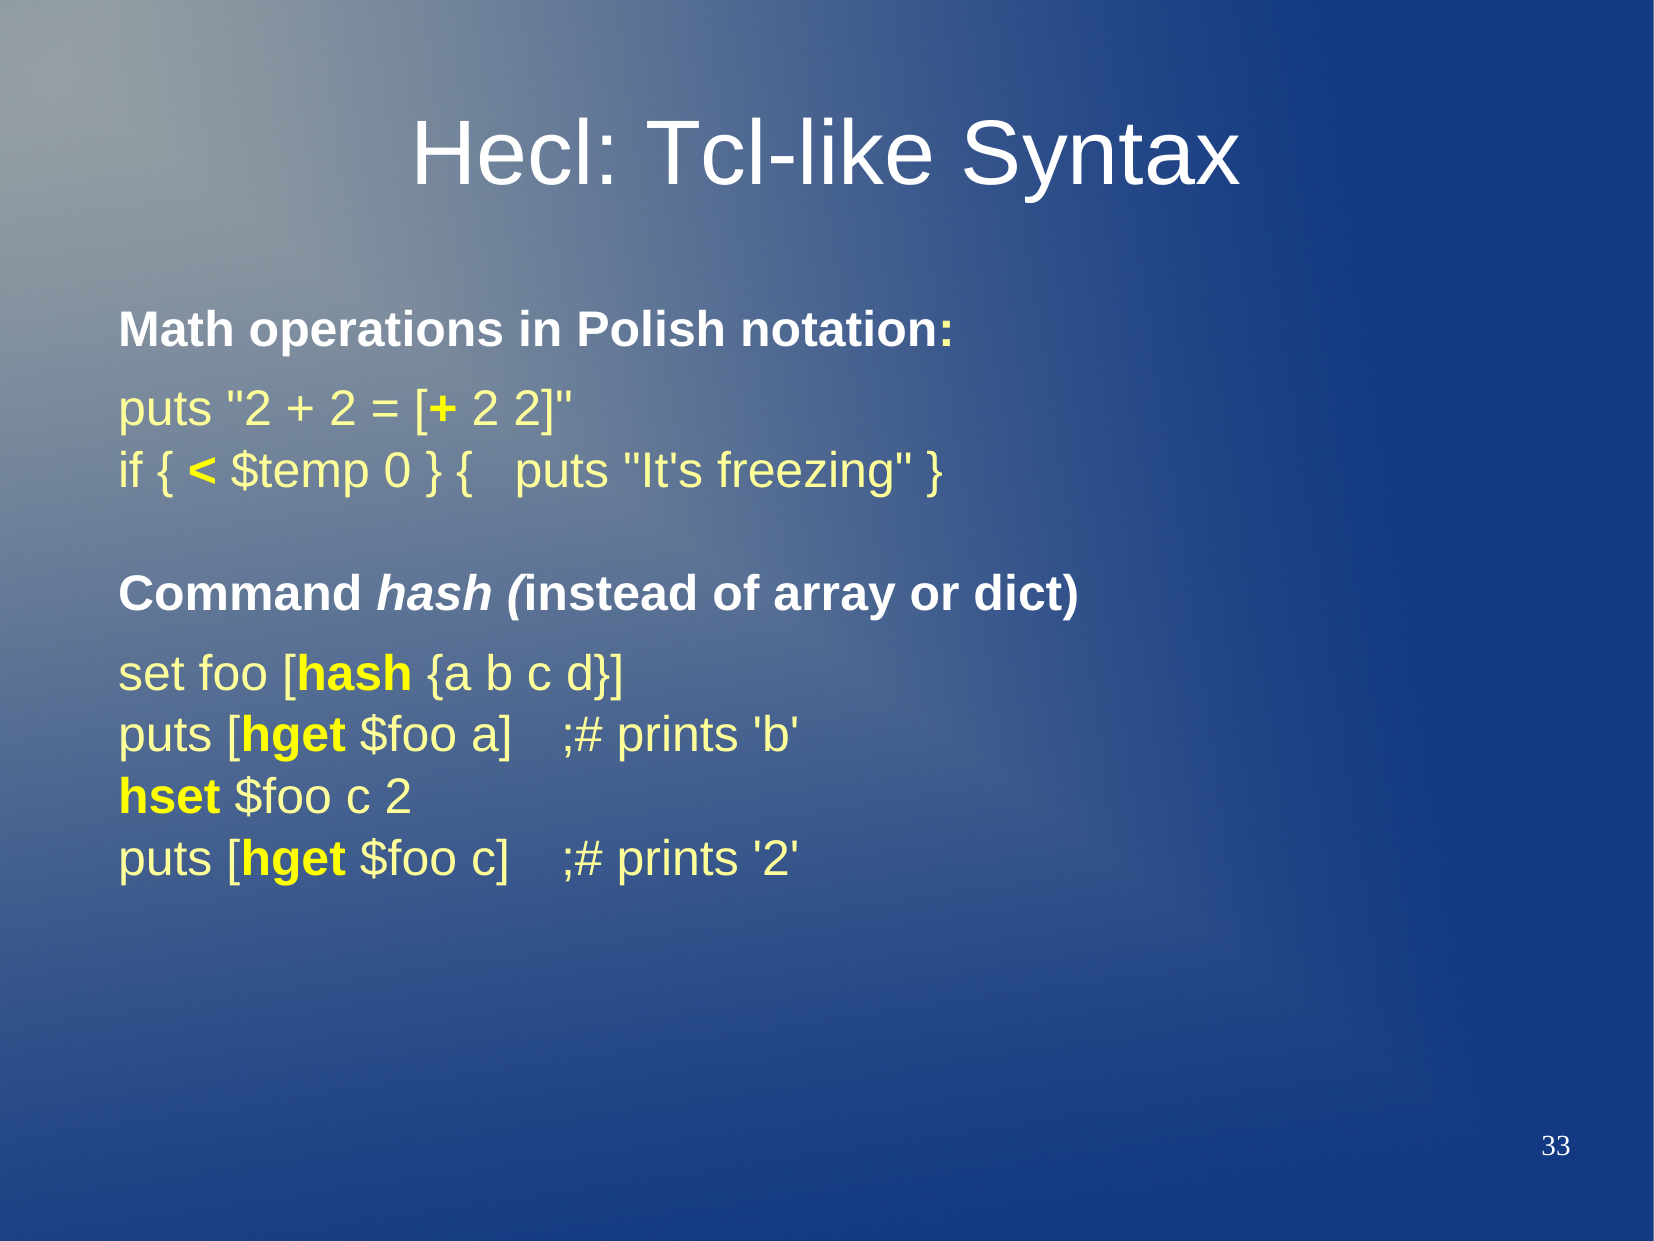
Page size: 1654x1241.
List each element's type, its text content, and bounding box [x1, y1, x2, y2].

picture [0, 0, 1654, 1241]
title Hecl: Tcl-like Syntax [82, 49, 1571, 257]
text_box Math operations in Polish notation: puts "2 + 2 = [+ 2 2]" if { < $temp 0 } { puts "It's freezing" } Command hash (instead of array or dict) set foo [hash {a b c d}] puts [hget $foo a] ;# prints 'b' hset $foo c 2 puts [hget $foo c] ;# prints '2' [118, 301, 1477, 1090]
